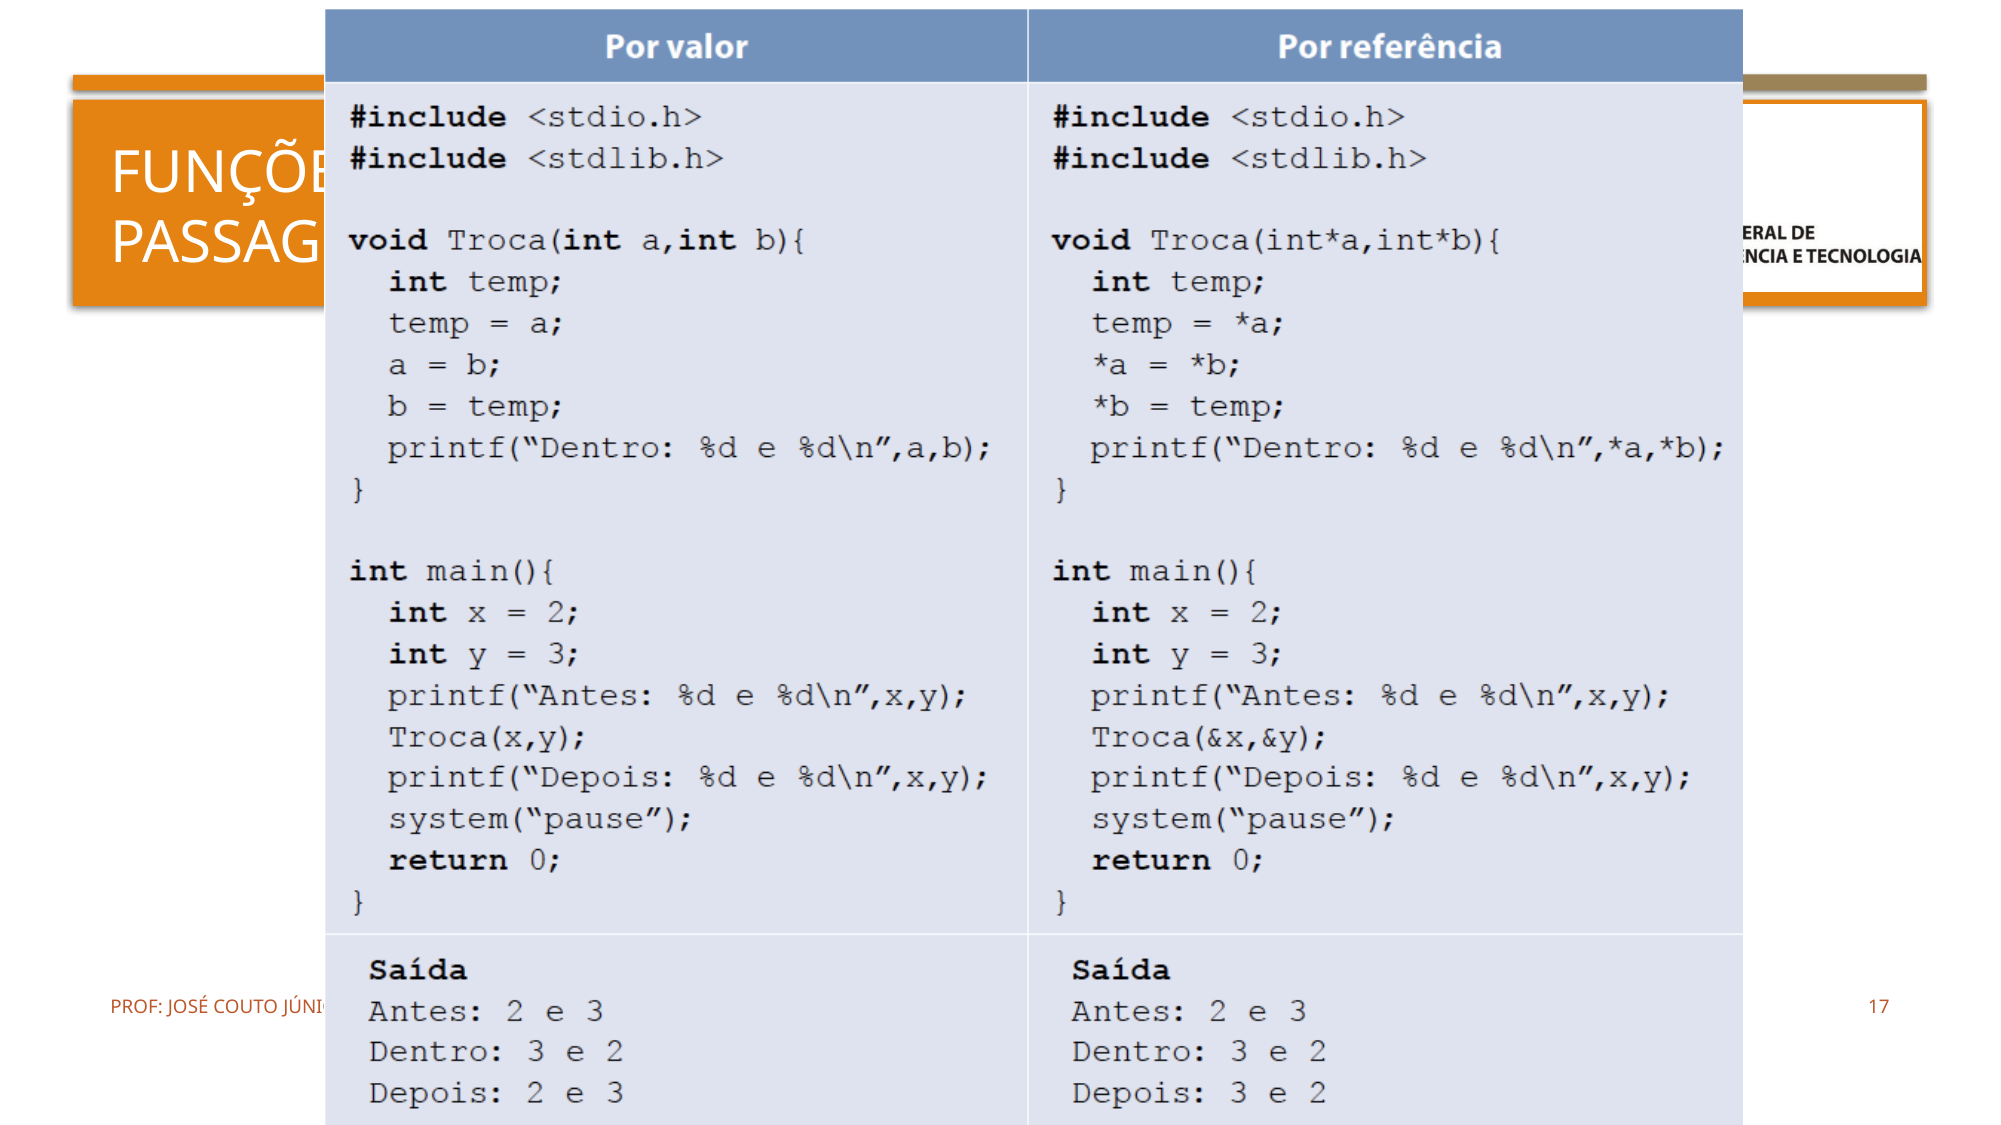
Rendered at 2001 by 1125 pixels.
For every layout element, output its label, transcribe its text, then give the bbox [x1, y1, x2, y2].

picture [324, 8, 1922, 1125]
title Funções em C passagem de parâmetros por Referência [95, 119, 324, 282]
footer Prof: José Couto Júnior [95, 976, 324, 1037]
